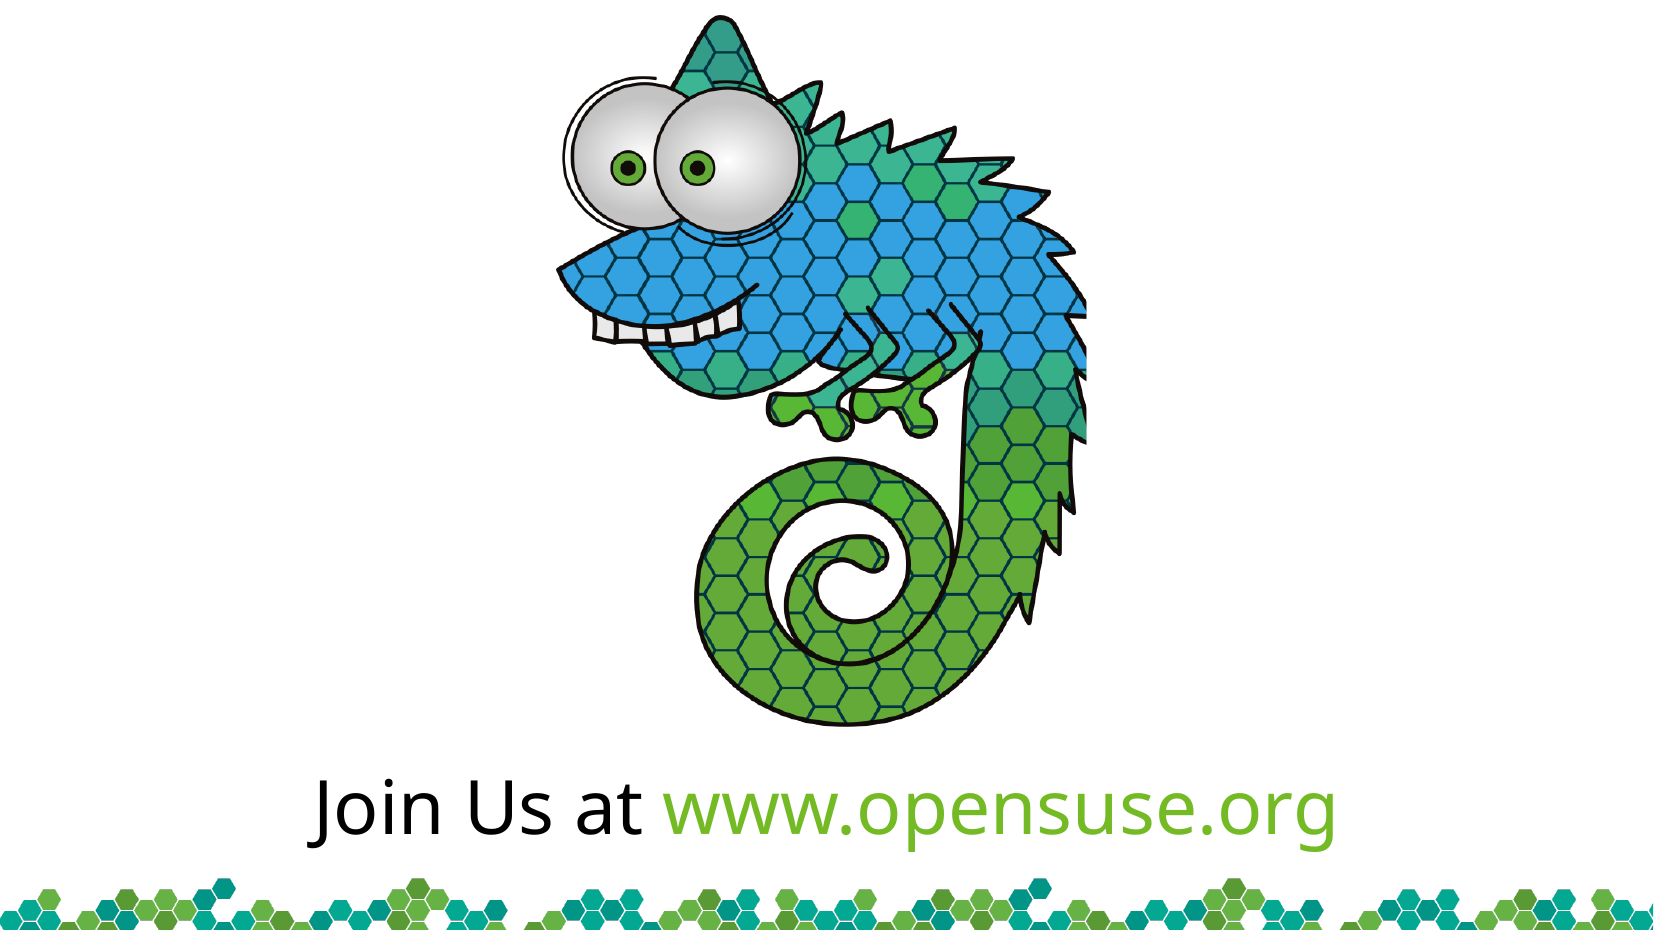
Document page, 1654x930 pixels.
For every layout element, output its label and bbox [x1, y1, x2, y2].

picture [556, 15, 1097, 727]
picture [0, 870, 1654, 930]
